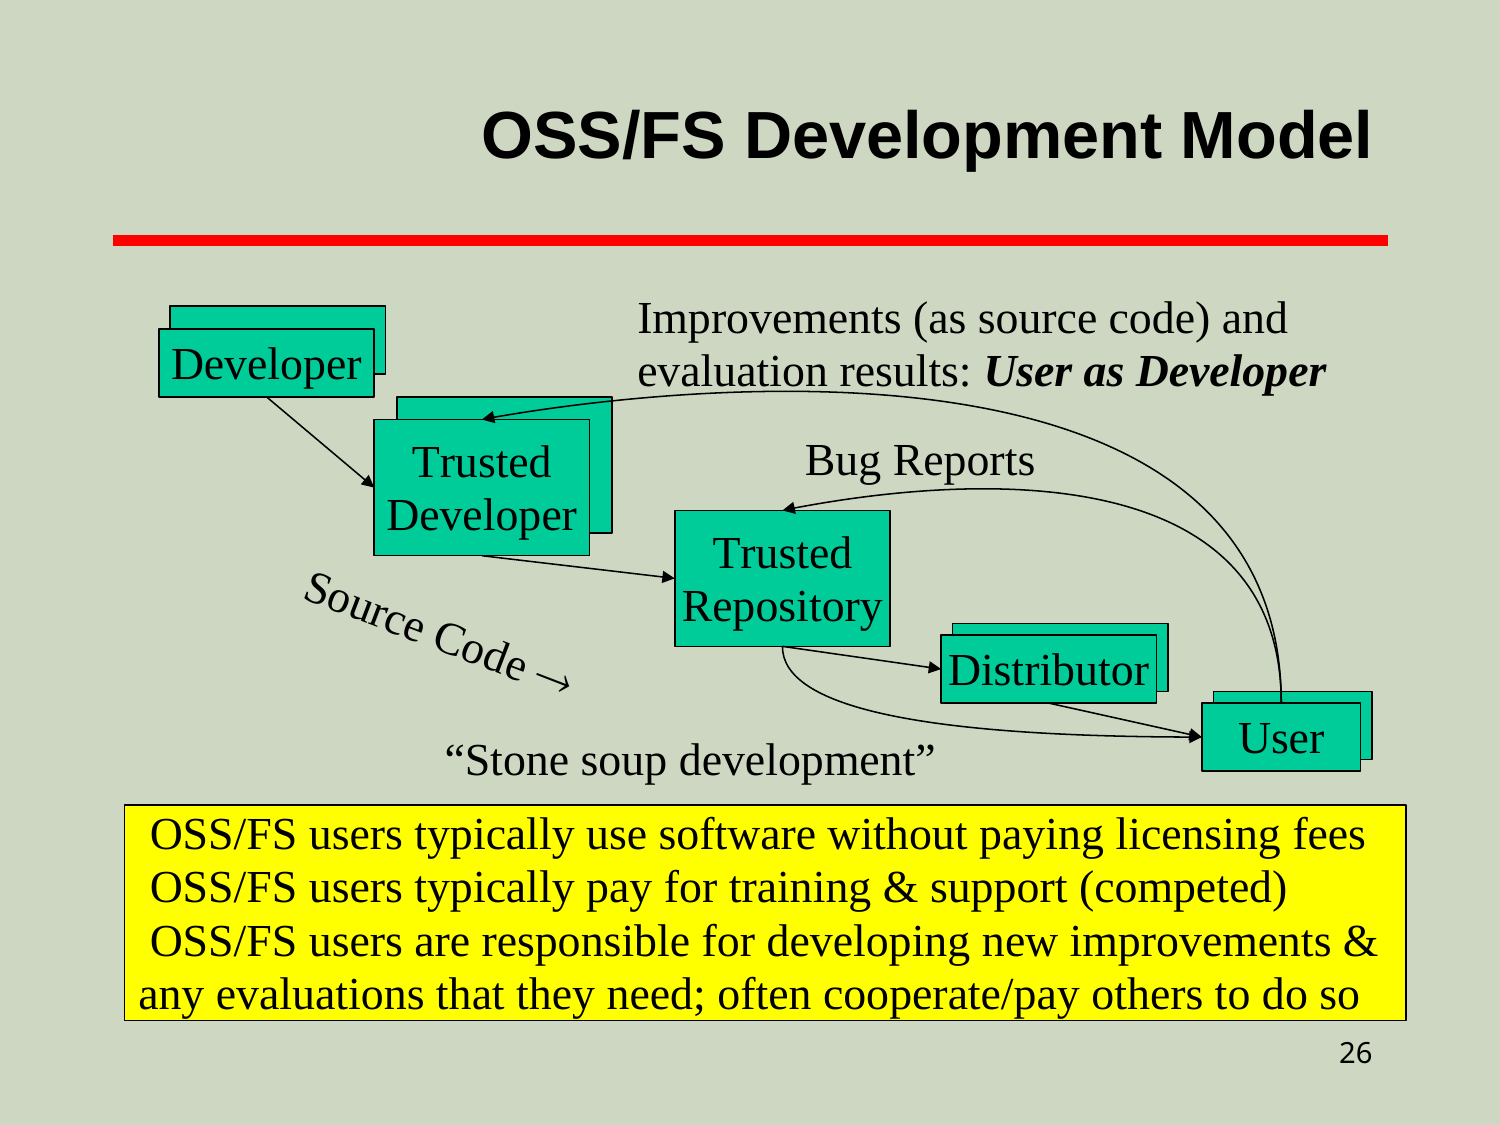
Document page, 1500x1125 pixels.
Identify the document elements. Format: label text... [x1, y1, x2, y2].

text_box “Stone soup development” [430, 725, 944, 794]
text_box Trusted Repository [674, 510, 891, 647]
text_box User [1201, 703, 1361, 772]
text_box Bug Reports [791, 425, 1047, 494]
text_box Trusted Developer [374, 419, 590, 556]
text_box [396, 396, 613, 419]
text_box Distributor [941, 635, 1157, 704]
text_box OSS/FS users typically use software without paying licensing fees OSS/FS users typically pay for training & support (competed) OSS/FS users are responsible for developing new improvements & any evaluations that they need; often cooperate/pay others to do so [124, 805, 1406, 1021]
text_box Improvements (as source code) and evaluation results: User as Developer [623, 283, 1361, 407]
text_box Developer [158, 328, 375, 397]
title OSS/FS Development Model [337, 85, 1388, 224]
text_box [590, 403, 613, 534]
text_box Source Code  [281, 546, 602, 724]
